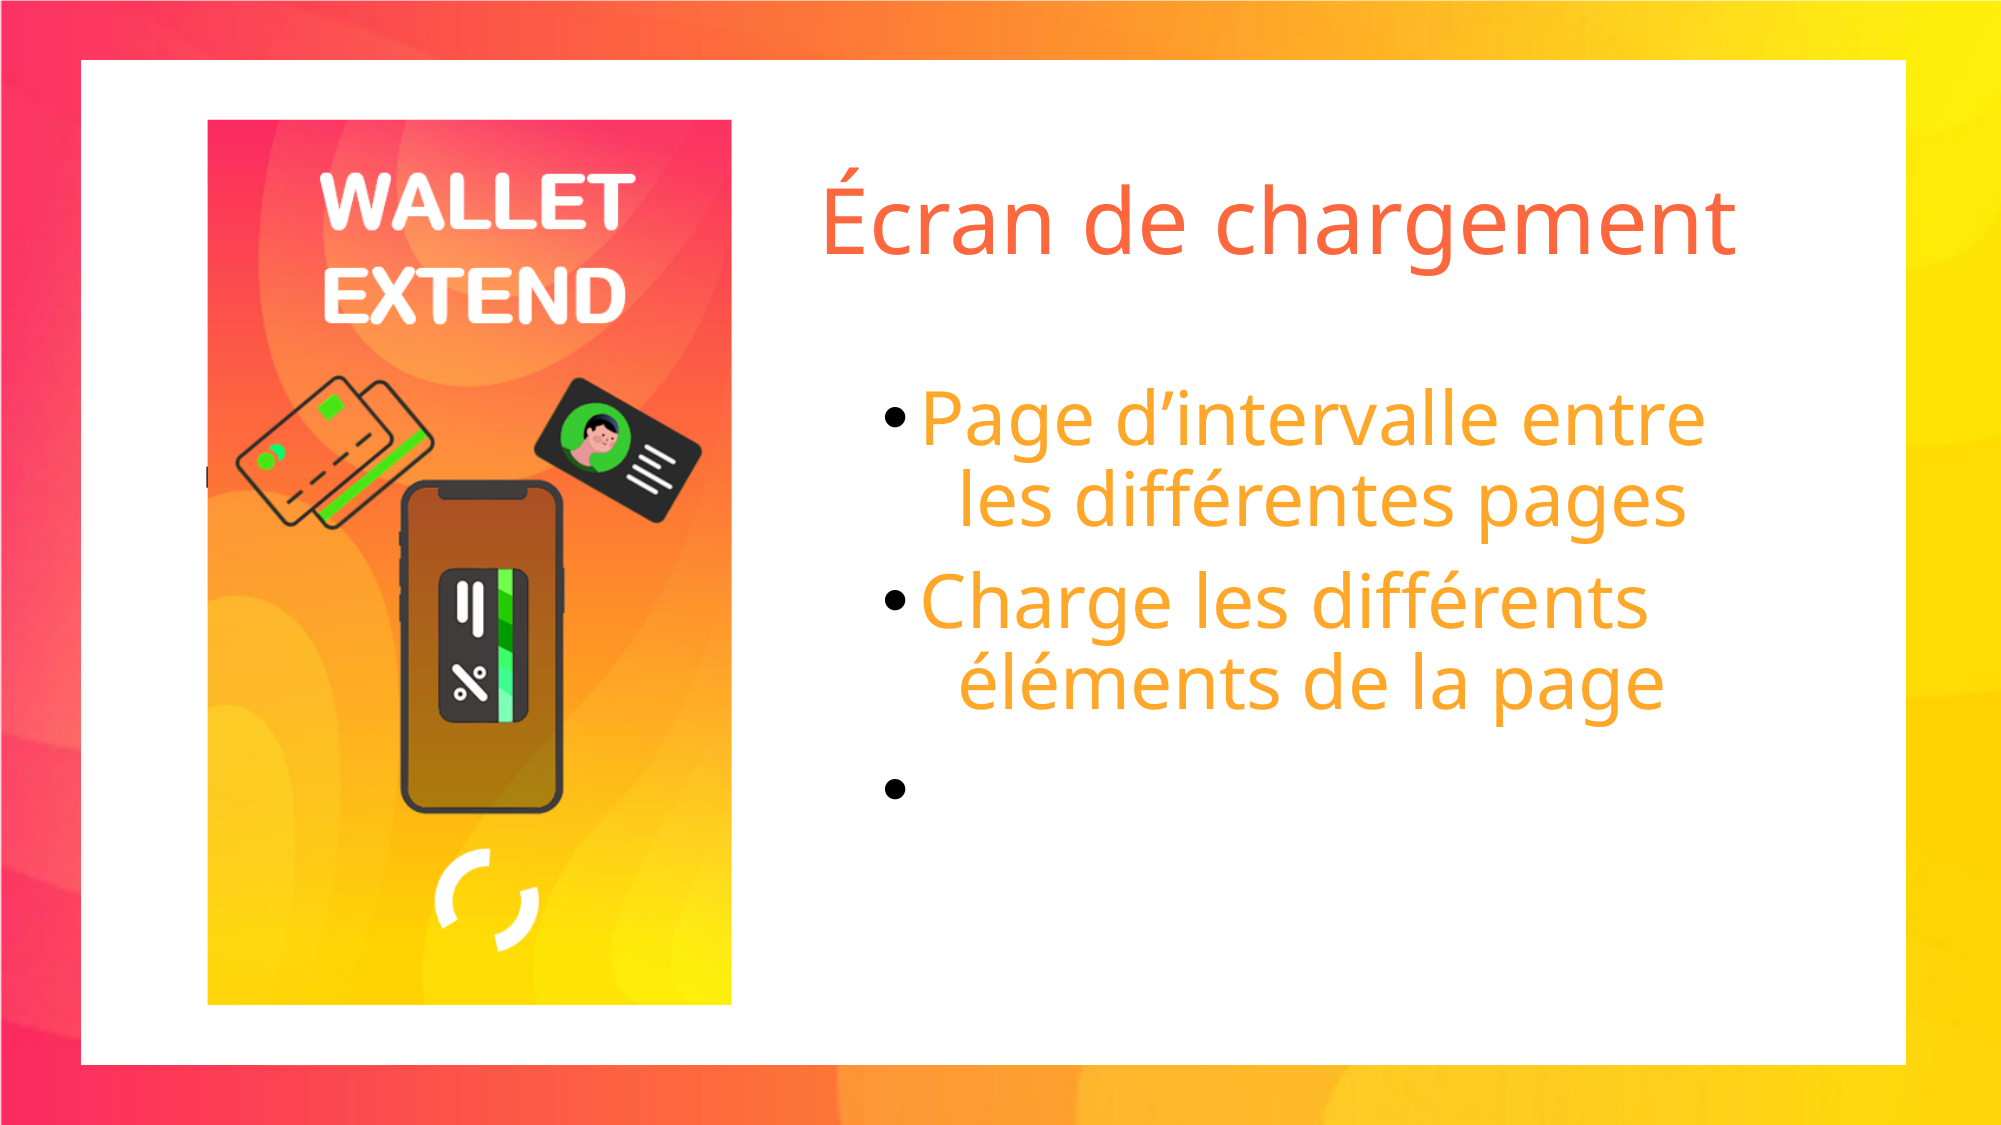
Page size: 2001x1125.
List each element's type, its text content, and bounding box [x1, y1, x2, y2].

list Page d’intervalle entre les différentes pages Charge les différents éléments de la page [867, 373, 1799, 759]
text_box Écran de chargement [803, 155, 1863, 283]
picture [0, 0, 2000, 1125]
text_box [81, 60, 1906, 1065]
